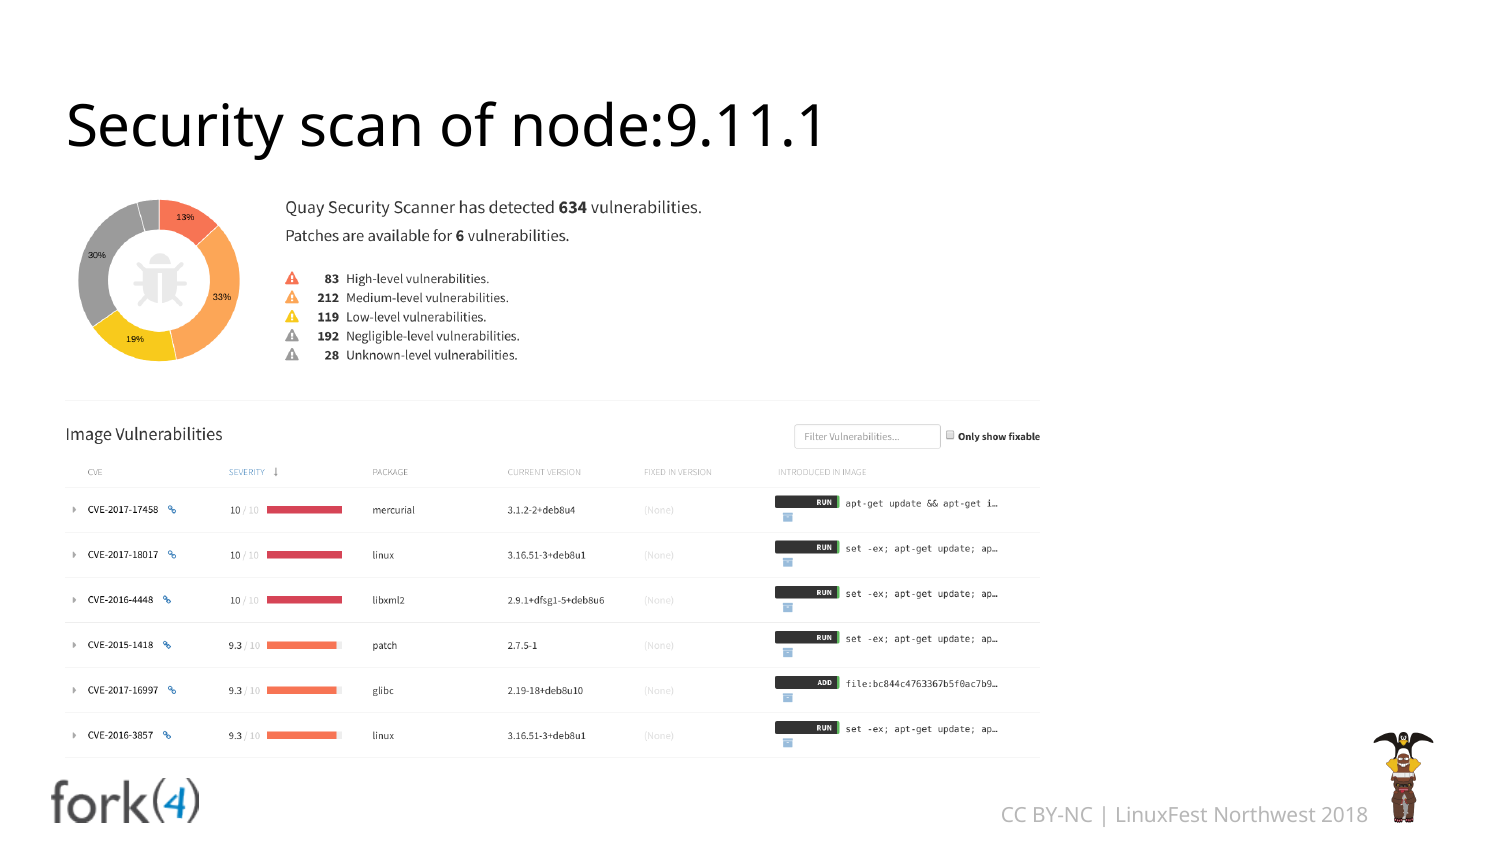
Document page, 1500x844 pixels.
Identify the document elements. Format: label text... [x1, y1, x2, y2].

picture [51, 778, 199, 823]
title Security scan of node:9.11.1 [51, 72, 1449, 167]
picture [51, 166, 1056, 766]
picture [1358, 732, 1449, 823]
